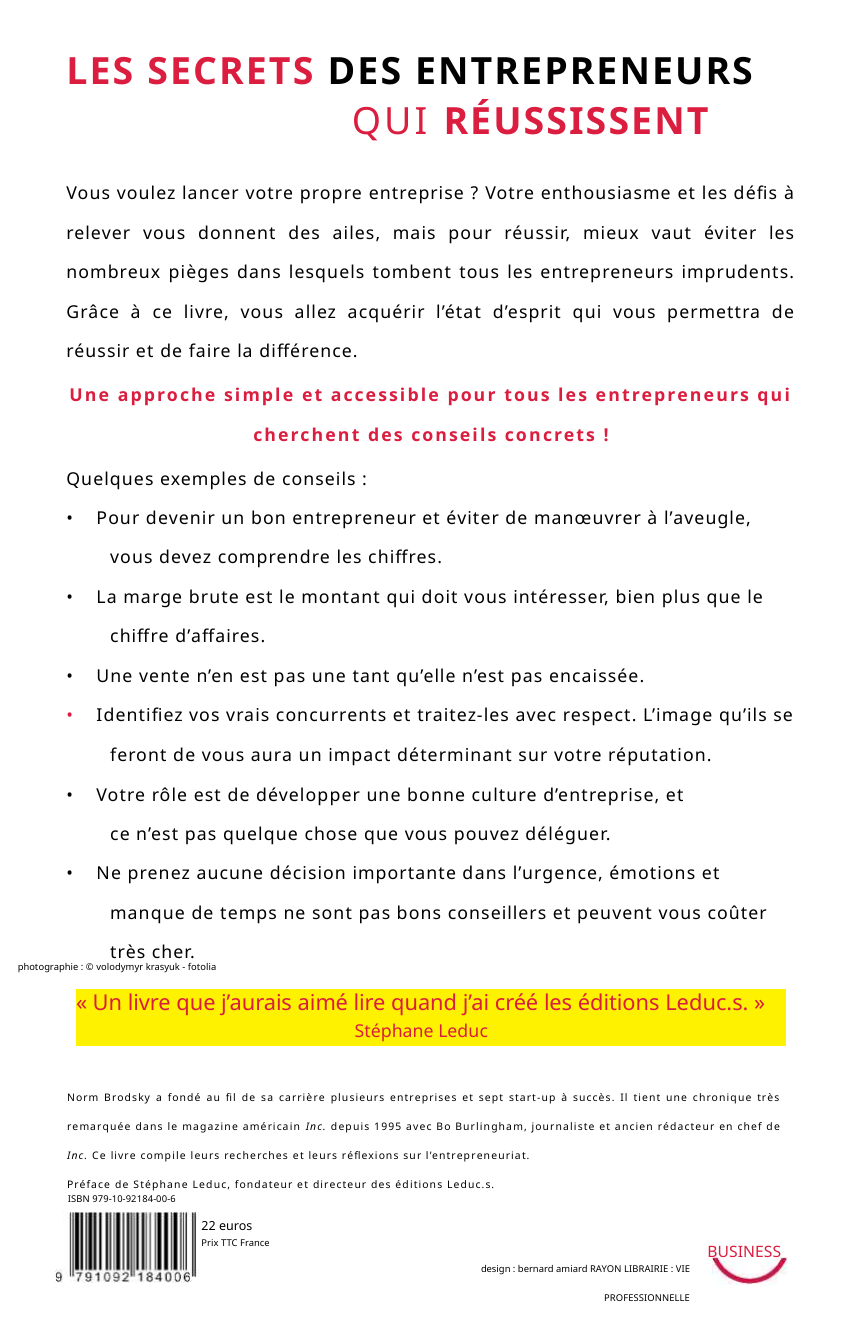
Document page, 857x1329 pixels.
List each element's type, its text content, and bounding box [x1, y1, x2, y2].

text_box LES SECRETS DES ENTREPRENEURS QUI RÉUSSISSENT Vous voulez lancer votre propre entreprise ? Votre enthousiasme et les défis à relever vous donnent des ailes, mais pour réussir, mieux vaut éviter les nombreux pièges dans lesquels tombent tous les entrepreneurs imprudents. Grâce à ce livre, vous allez acquérir l’état d’esprit qui vous permettra de réussir et de faire la différence. Une approche simple et accessible pour tous les entrepreneurs qui cherchent des conseils concrets ! Quelques exemples de conseils : • Pour devenir un bon entrepreneur et éviter de manœuvrer à l’aveugle, vous devez comprendre les chiffres. • La marge brute est le montant qui doit vous intéresser, bien plus que le chiffre d’affaires. • Une vente n’en est pas une tant qu’elle n’est pas encaissée. • Identifiez vos vrais concurrents et traitez-les avec respect. L’image qu’ils se feront de vous aura un impact déterminant sur votre réputation. • Votre rôle est de développer une bonne culture d’entreprise, et ce n’est pas quelque chose que vous pouvez déléguer. • Ne prenez aucune décision importante dans l’urgence, émotions et manque de temps ne sont pas bons conseillers et peuvent vous coûter très cher. [66, 47, 796, 955]
picture [712, 1259, 788, 1285]
text_box photographie : © volodymyr krasyuk - fotolia [18, 961, 33, 1176]
text_box BUSINESS [707, 1242, 792, 1259]
text_box design : bernard amiard RAYON LIBRAIRIE : VIE PROFESSIONNELLE [481, 1246, 692, 1287]
picture [55, 1212, 199, 1283]
text_box ISBN 979-10-92184-00-6 [68, 1193, 197, 1207]
text_box Norm Brodsky a fondé au fil de sa carrière plusieurs entreprises et sept start-up à succès. Il tient une chronique très remarquée dans le magazine américain Inc. depuis 1995 avec Bo Burlingham, journaliste et ancien rédacteur en chef de Inc. Ce livre compile leurs recherches et leurs réflexions sur l’entrepreneuriat. Préface de Stéphane Leduc, fondateur et directeur des éditions Leduc.s. [67, 1074, 794, 1179]
text_box « Un livre que j’aurais aimé lire quand j’ai créé les éditions Leduc.s. » Stéphane Leduc [76, 989, 786, 1046]
text_box 22 euros Prix TTC France [201, 1218, 281, 1250]
